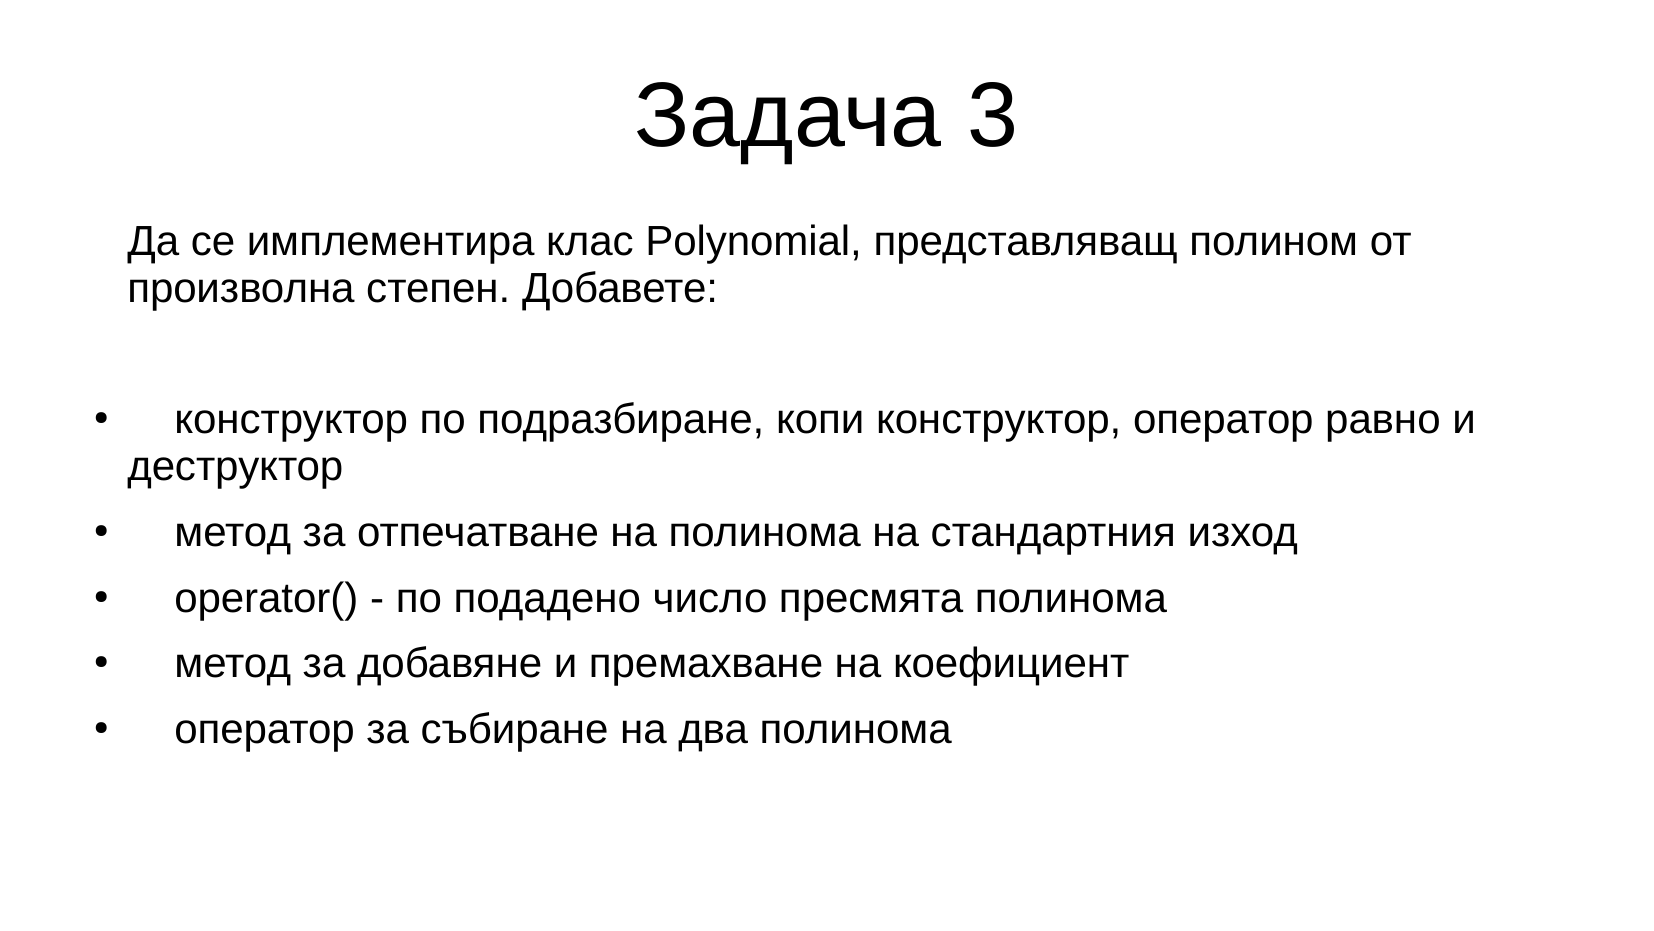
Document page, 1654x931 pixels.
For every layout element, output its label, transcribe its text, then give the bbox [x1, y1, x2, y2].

title Задача 3 [82, 37, 1571, 193]
list Да се имплементира клас Polynomial, представляващ полином от произволна степен. Добавете: конструктор по подразбиране, копи конструктор, оператор равно и деструктор метод за отпечатване на полинома на стандартния изход operator() - по подадено число пресмята полинома метод за добавяне и премахване на коефициент оператор за събиране на два полинома [82, 217, 1571, 758]
